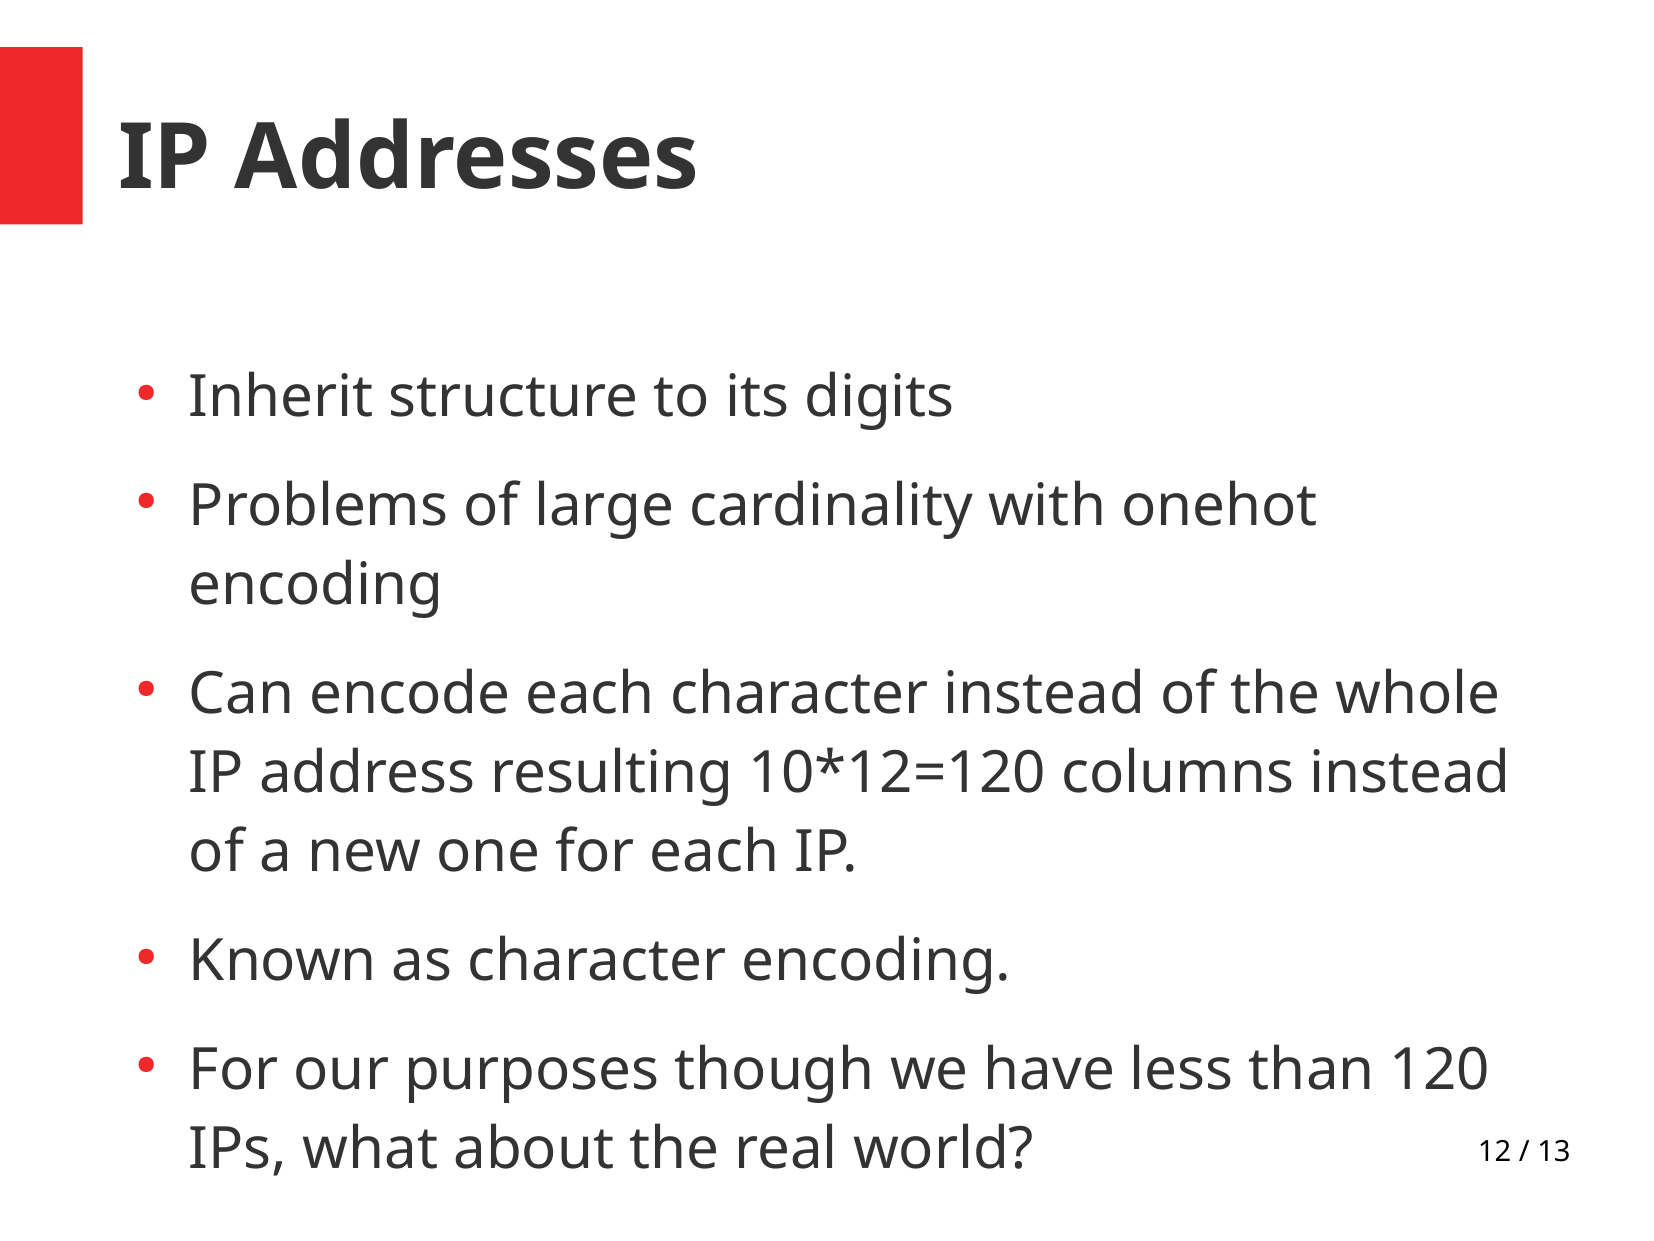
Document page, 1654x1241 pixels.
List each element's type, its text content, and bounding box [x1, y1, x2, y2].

list Inherit structure to its digits Problems of large cardinality with onehot encoding Can encode each character instead of the whole IP address resulting 10*12=120 columns instead of a new one for each IP. Known as character encoding. For our purposes though we have less than 120 IPs, what about the real world? [118, 354, 1536, 1074]
title IP Addresses [118, 49, 1571, 257]
